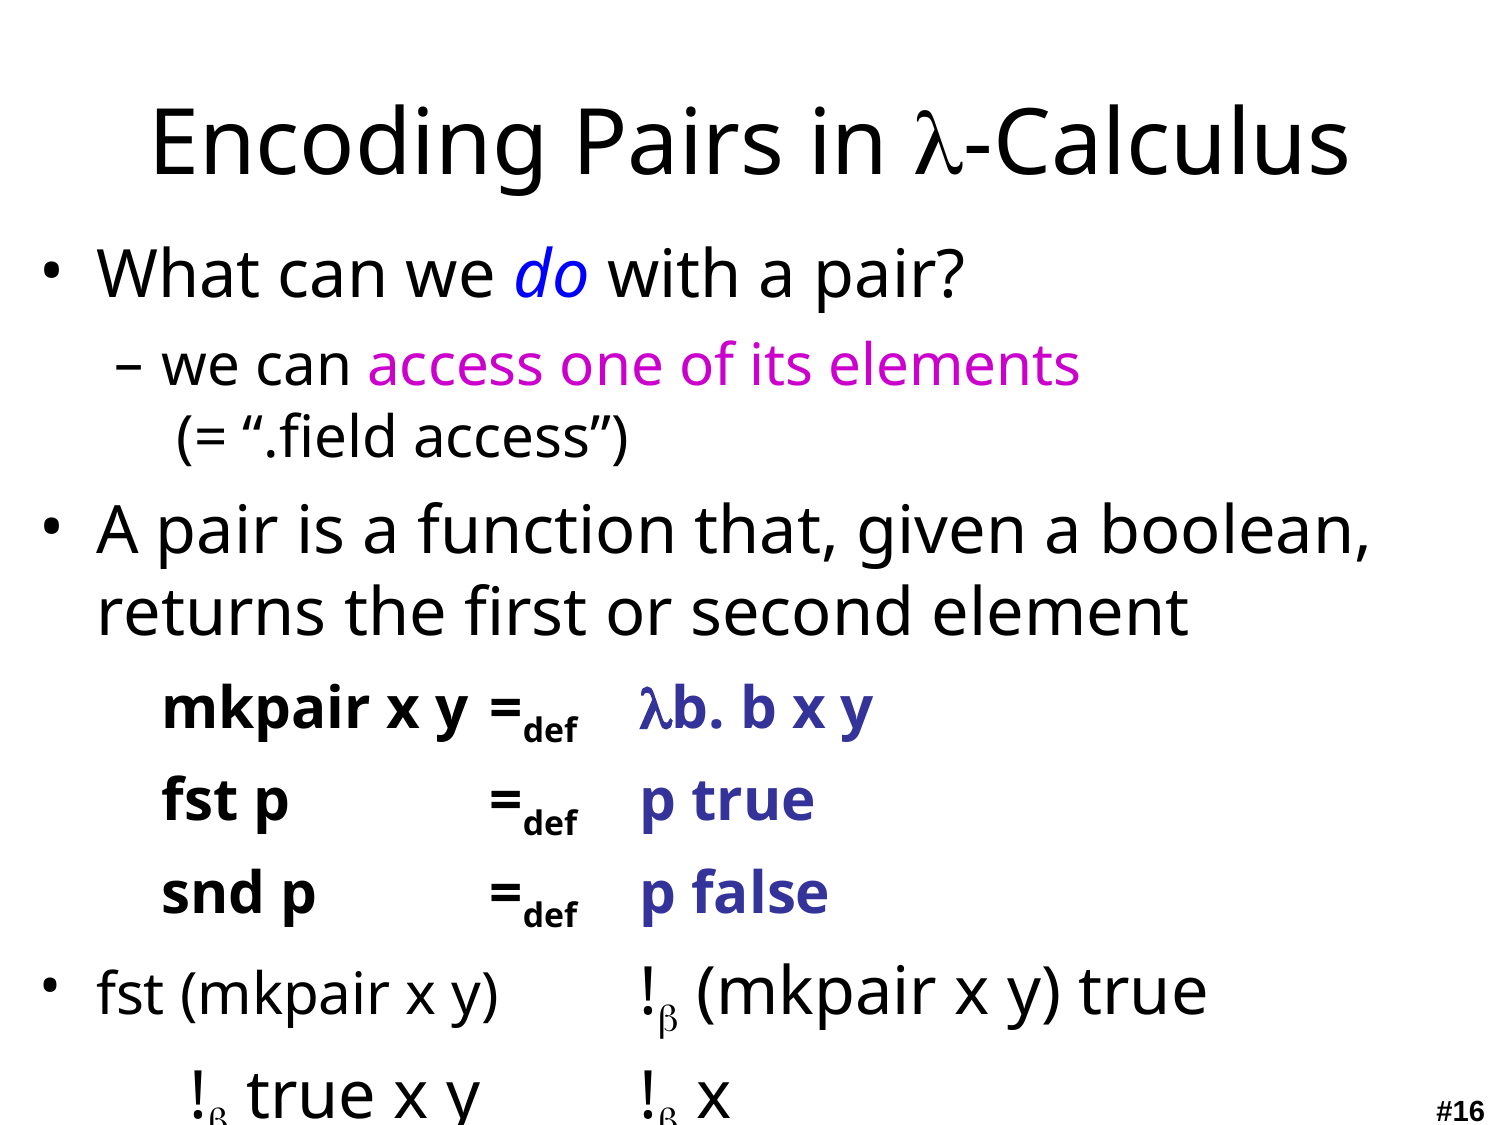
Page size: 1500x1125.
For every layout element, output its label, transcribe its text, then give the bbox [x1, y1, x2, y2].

title Encoding Pairs in -Calculus [24, 45, 1476, 224]
list What can we do with a pair? we can access one of its elements (= “.field access”) A pair is a function that, given a boolean, returns the first or second element mkpair x y =def b. b x y fst p =def p true snd p =def p false fst (mkpair x y) ! (mkpair x y) true ! true x y ! x [24, 224, 1476, 1065]
